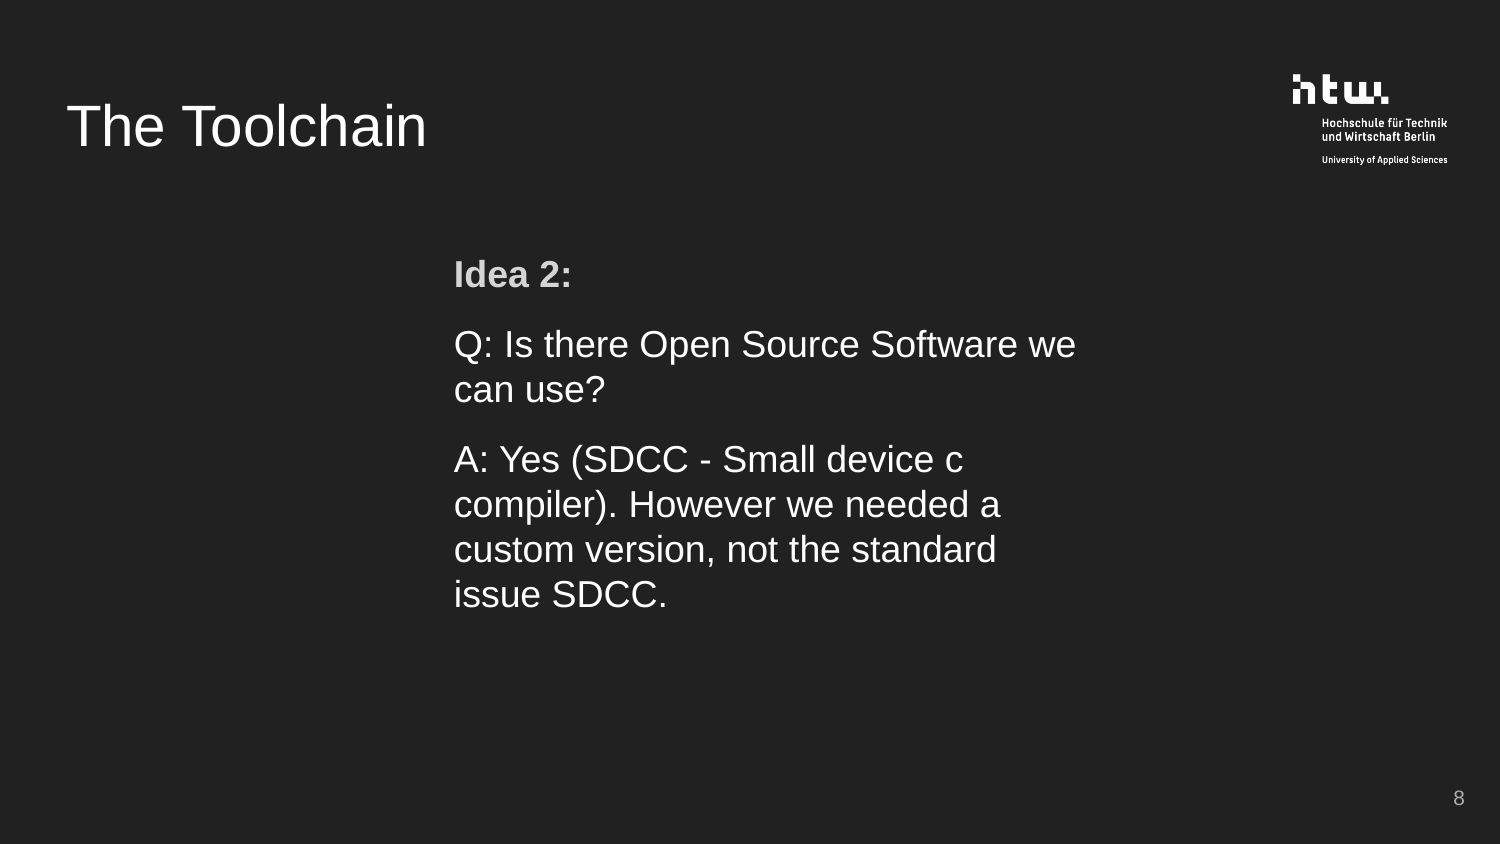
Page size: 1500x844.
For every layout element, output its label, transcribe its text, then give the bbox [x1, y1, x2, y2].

slide_number <number> [1389, 764, 1480, 830]
title The Toolchain [51, 72, 1449, 167]
list Idea 2: Q: Is there Open Source Software we can use? A: Yes (SDCC - Small device c compiler). However we needed a custom version, not the standard issue SDCC. [438, 234, 1096, 796]
